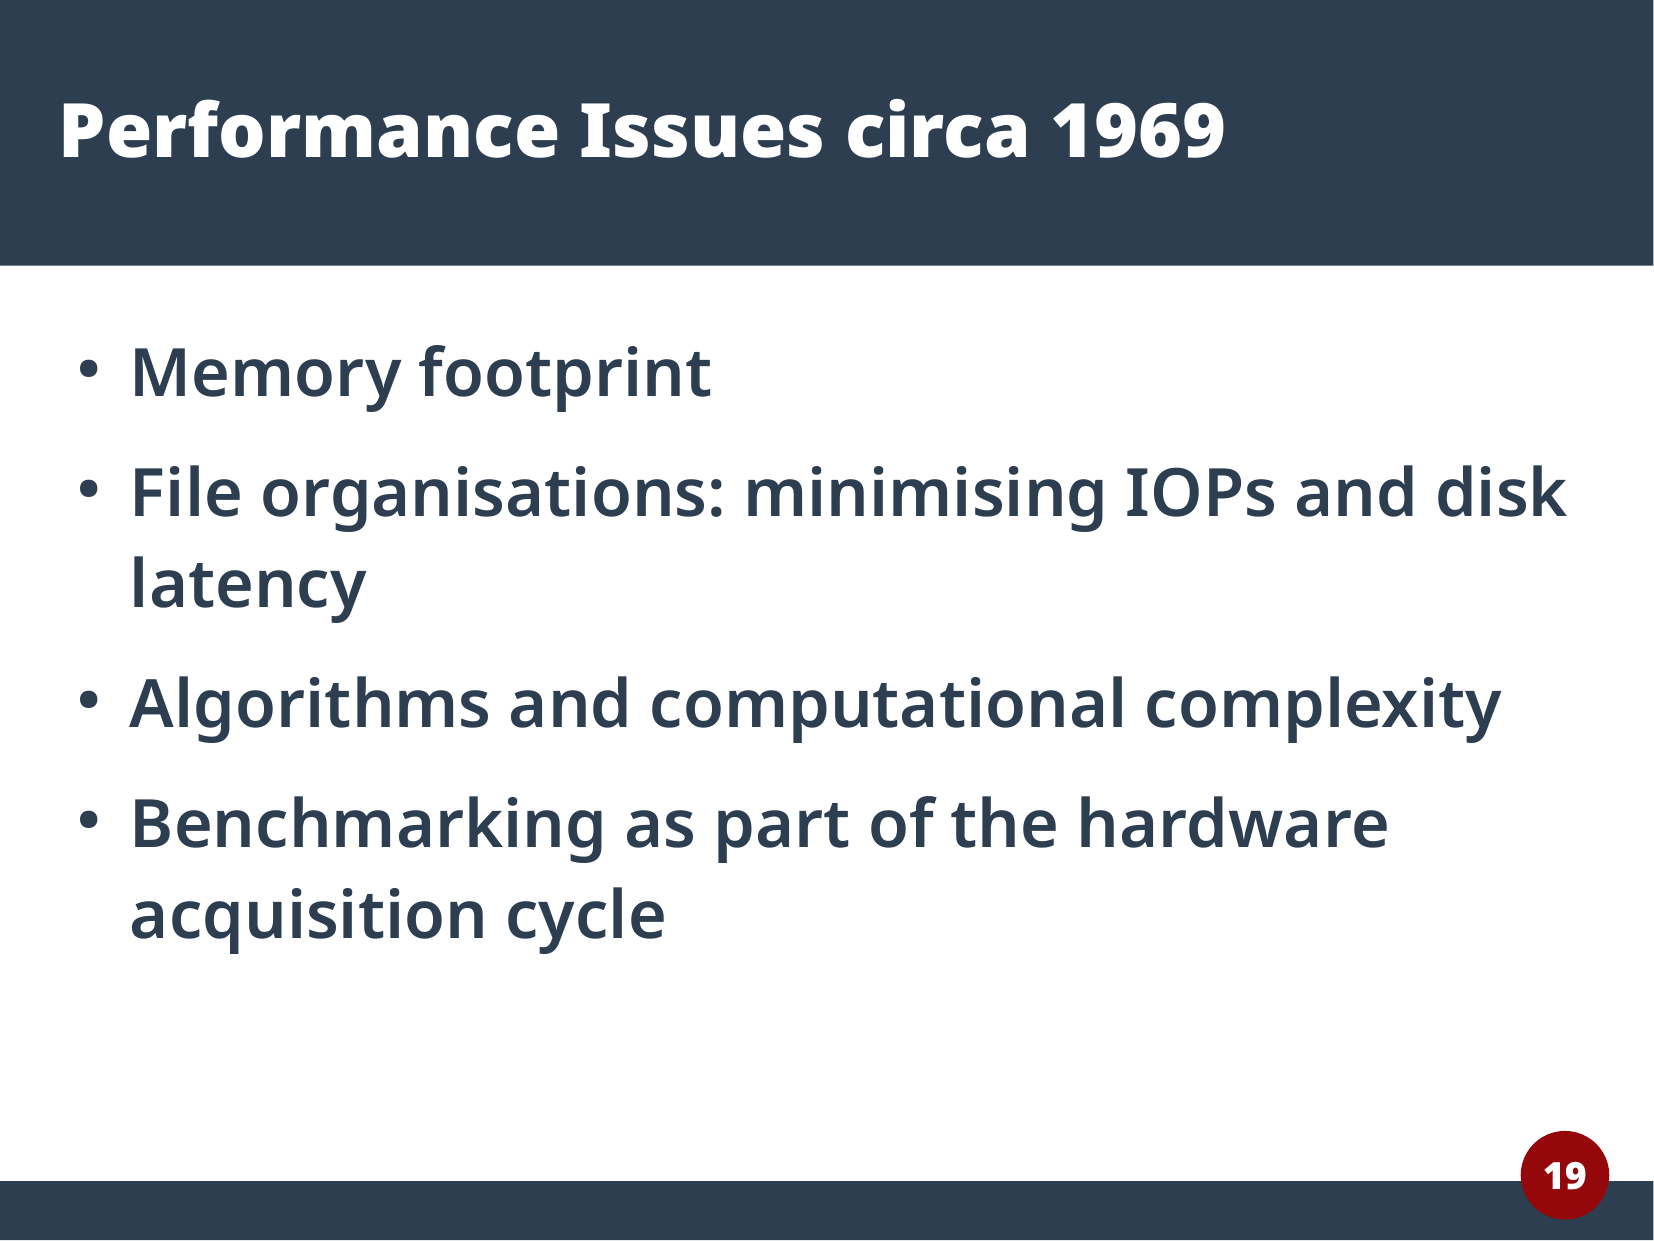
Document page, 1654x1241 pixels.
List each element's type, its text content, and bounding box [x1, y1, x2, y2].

list Memory footprint File organisations: minimising IOPs and disk latency Algorithms and computational complexity Benchmarking as part of the hardware acquisition cycle [59, 324, 1595, 1152]
text_box [59, 49, 1595, 207]
